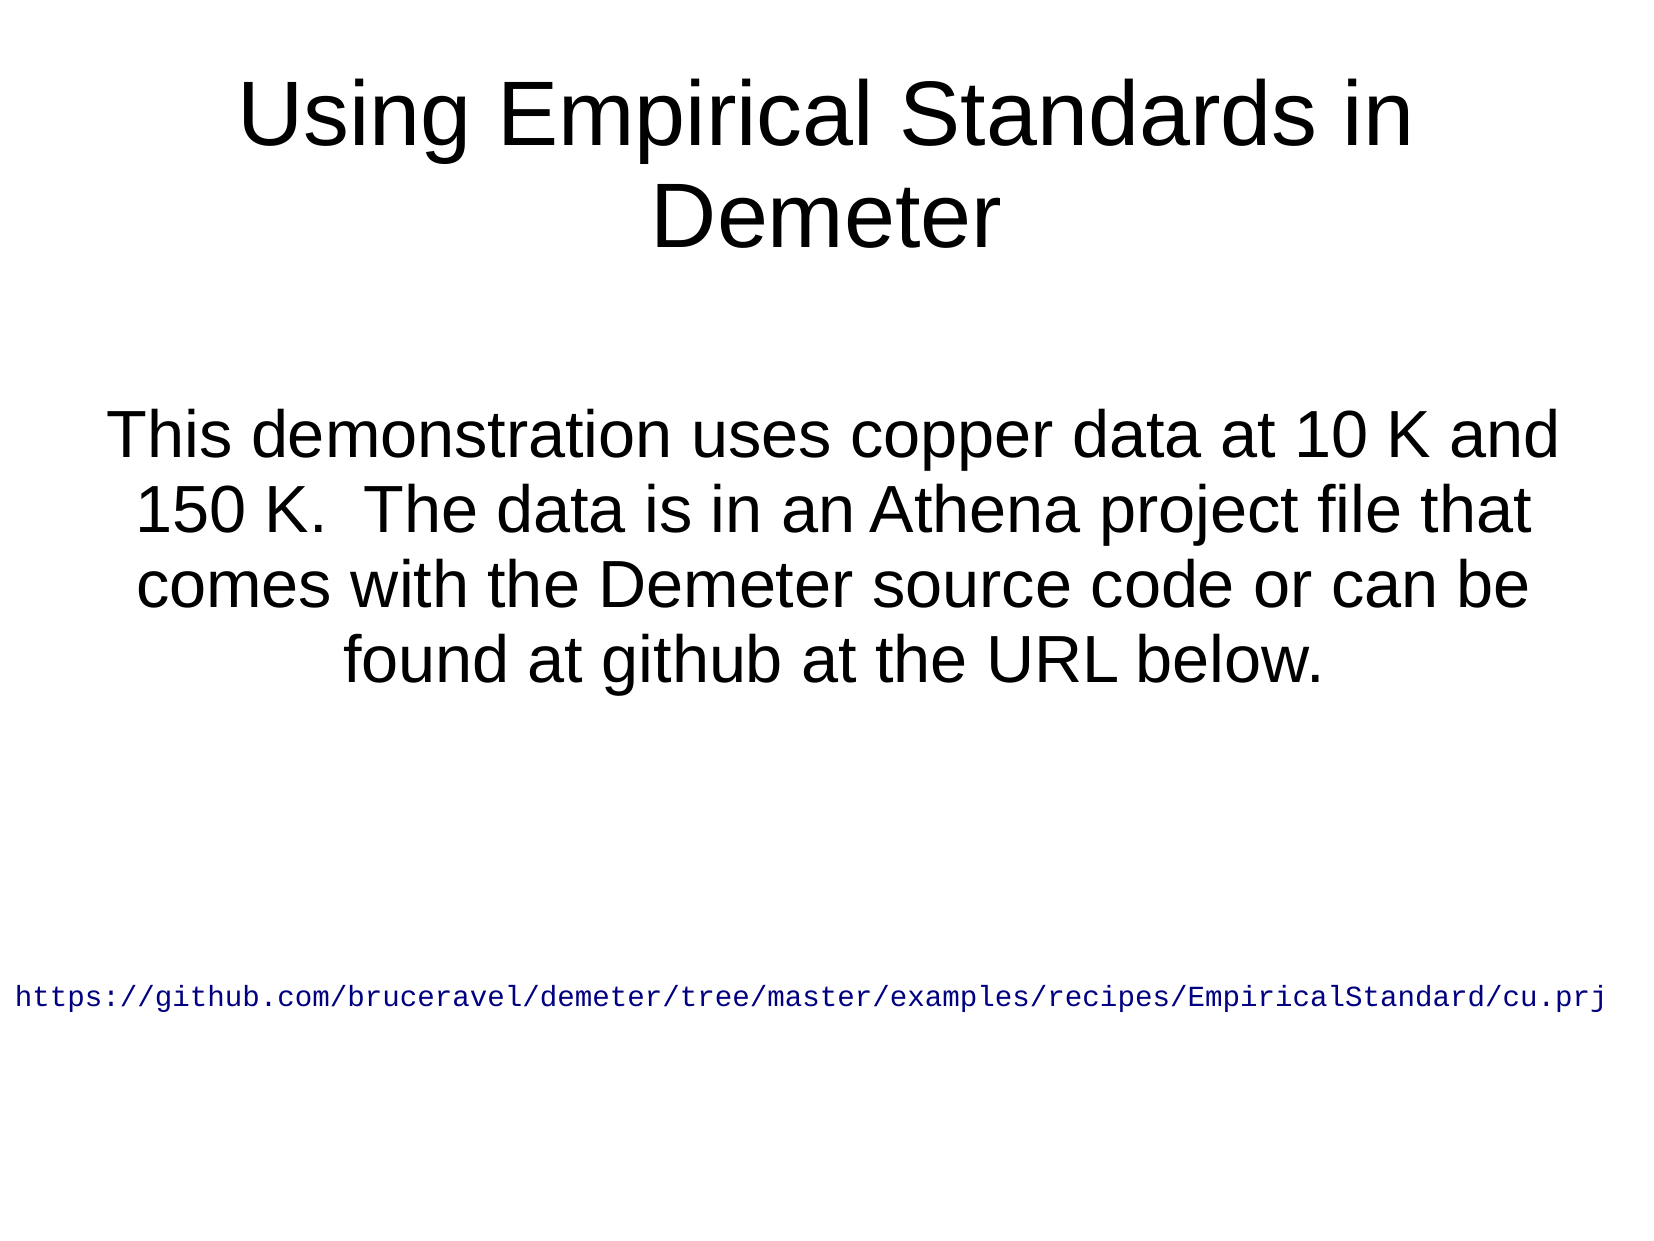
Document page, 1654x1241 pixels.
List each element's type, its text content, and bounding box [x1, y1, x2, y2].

title Using Empirical Standards in Demeter [82, 61, 1571, 269]
subtitle This demonstration uses copper data at 10 K and 150 K. The data is in an Athena project file that comes with the Demeter source code or can be found at github at the URL below. [90, 275, 1579, 818]
text_box https://github.com/bruceravel/demeter/tree/master/examples/recipes/EmpiricalStandard/cu.prj [0, 975, 1624, 1023]
